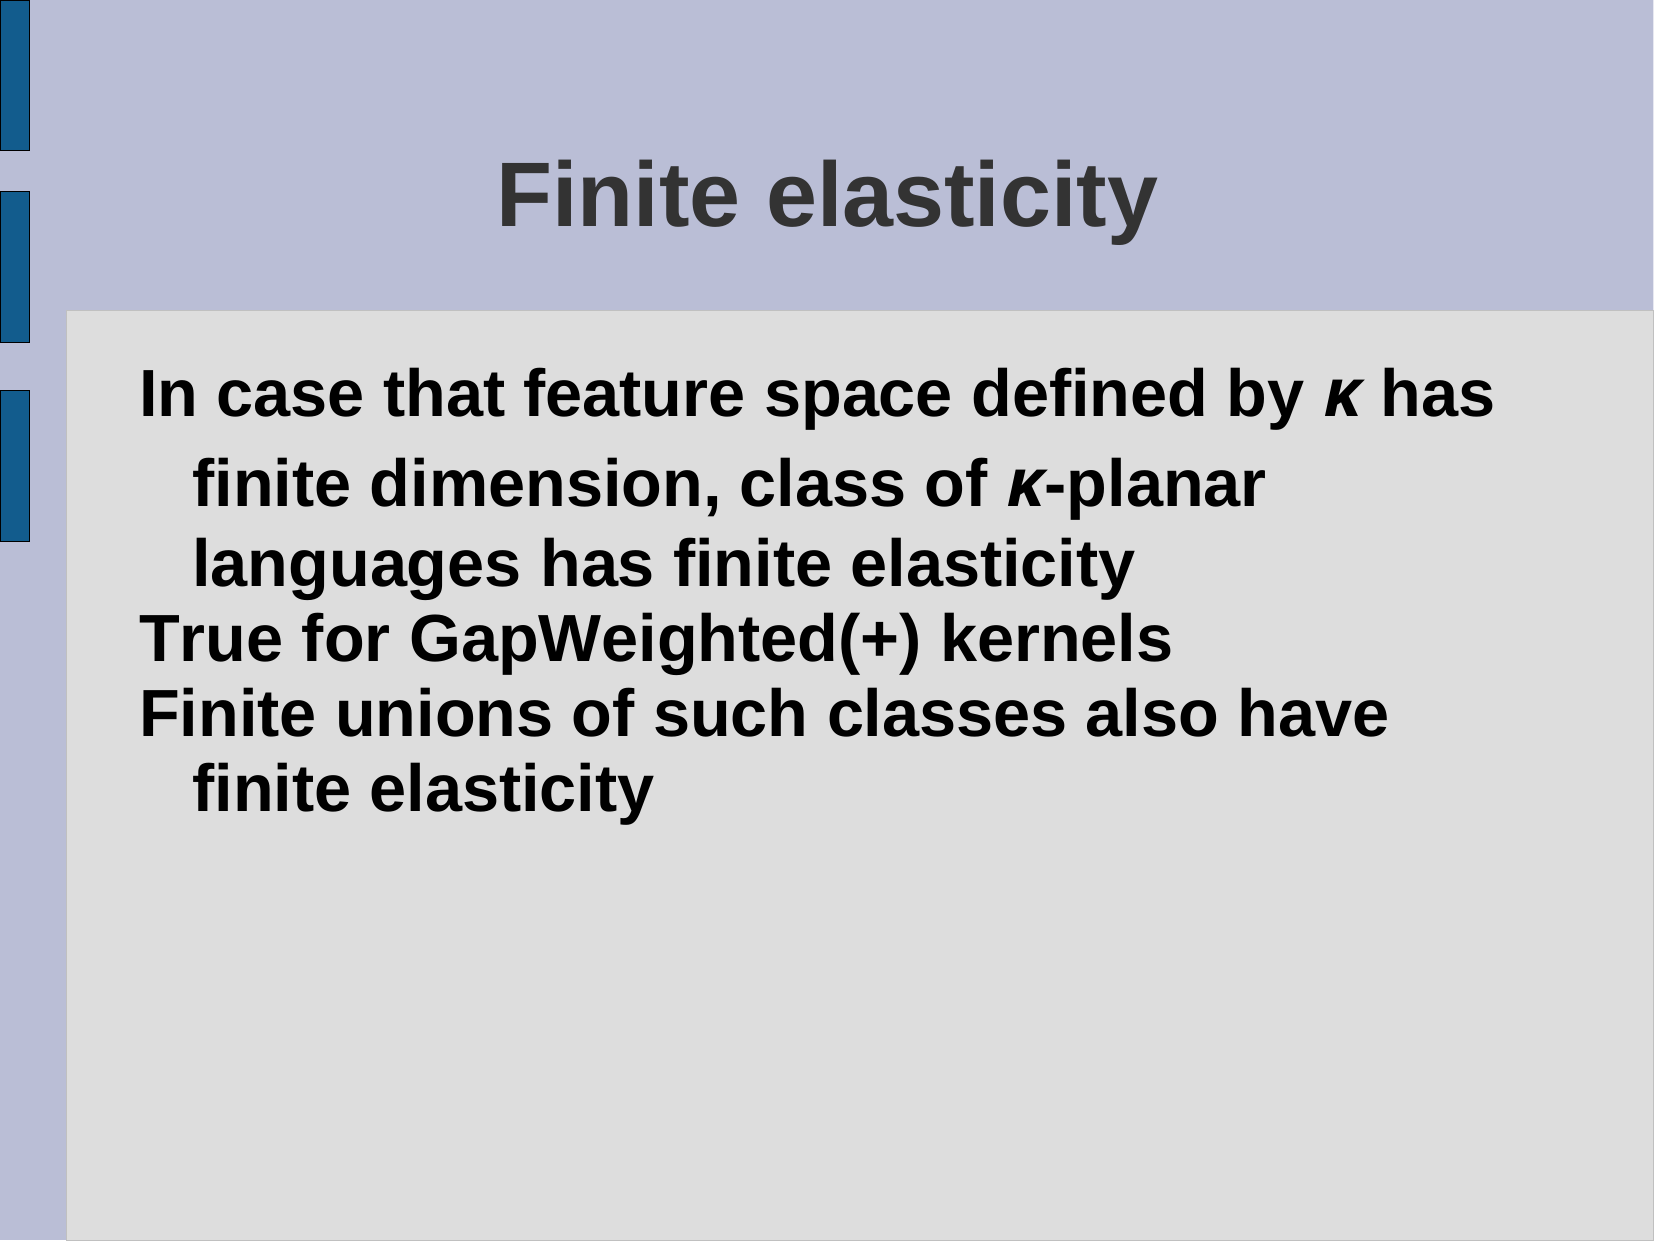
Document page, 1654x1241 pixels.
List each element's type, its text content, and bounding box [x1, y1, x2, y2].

title Finite elasticity [121, 91, 1534, 299]
list In case that feature space defined by κ has finite dimension, class of κ-planar languages has finite elasticity True for GapWeighted(+) kernels Finite unions of such classes also have finite elasticity [121, 344, 1534, 1127]
